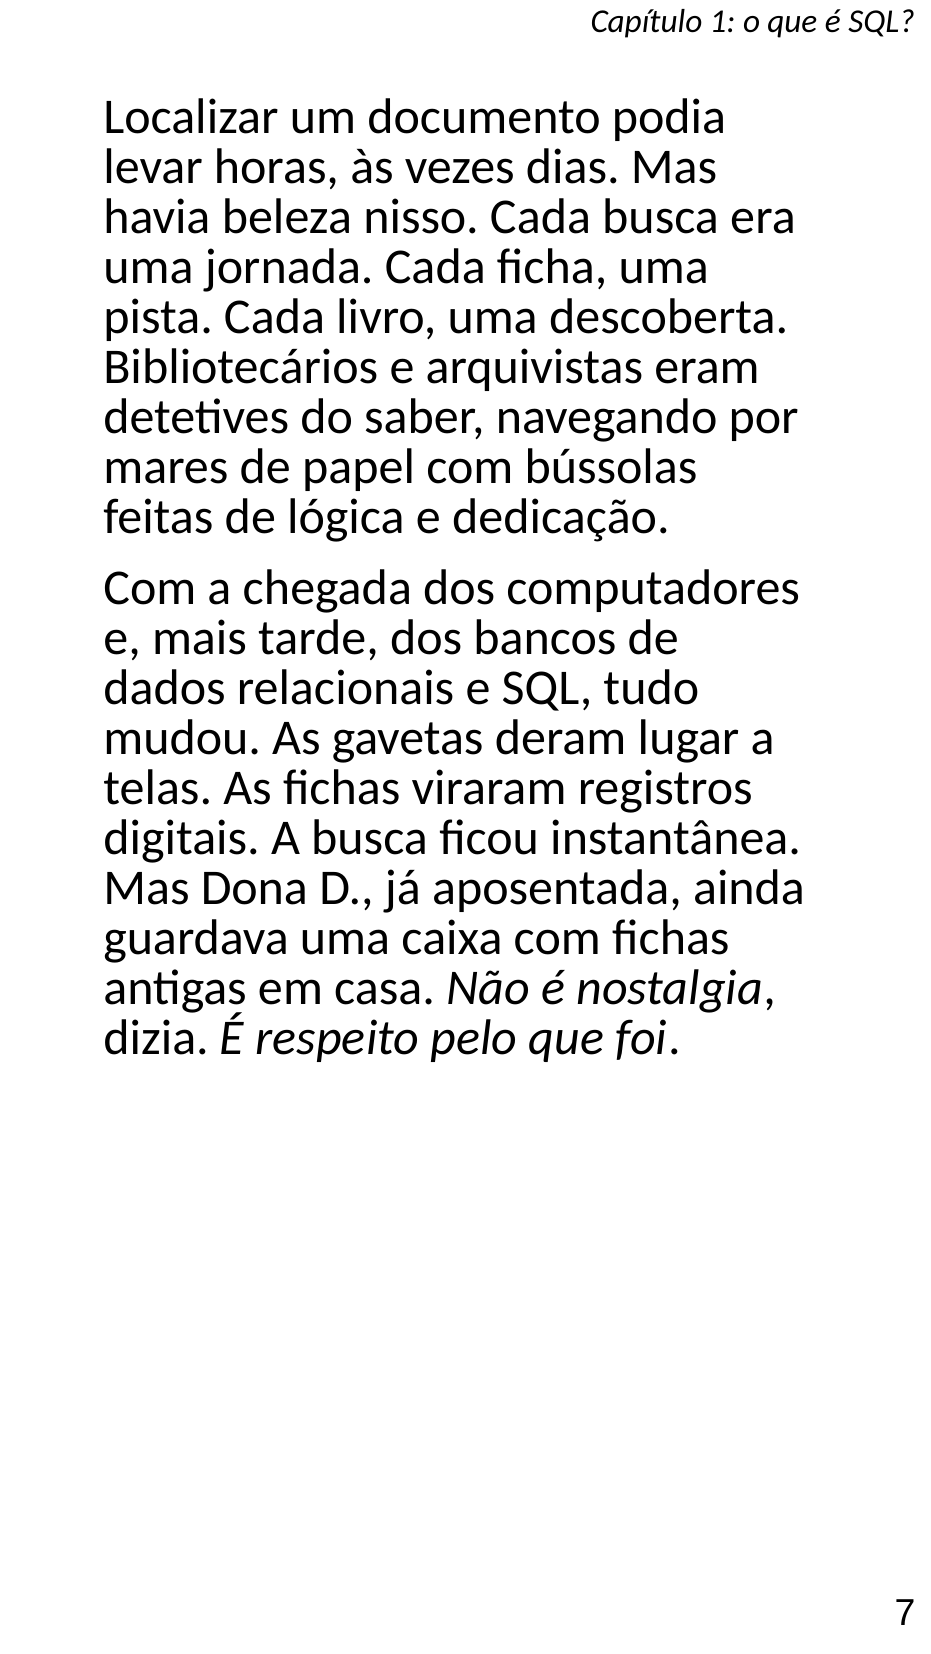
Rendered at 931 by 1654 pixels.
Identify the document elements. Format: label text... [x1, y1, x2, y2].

text_box <número> [729, 1583, 931, 1654]
text_box Capítulo 1: o que é SQL? [0, 0, 931, 60]
text_box Localizar um documento podia levar horas, às vezes dias. Mas havia beleza nisso. Cada busca era uma jornada. Cada ficha, uma pista. Cada livro, uma descoberta. Bibliotecários e arquivistas eram detetives do saber, navegando por mares de papel com bússolas feitas de lógica e dedicação. Com a chegada dos computadores e, mais tarde, dos bancos de dados relacionais e SQL, tudo mudou. As gavetas deram lugar a telas. As fichas viraram registros digitais. A busca ficou instantânea. Mas Dona D., já aposentada, ainda guardava uma caixa com fichas antigas em casa. Não é nostalgia, dizia. É respeito pelo que foi. [88, 88, 827, 1536]
